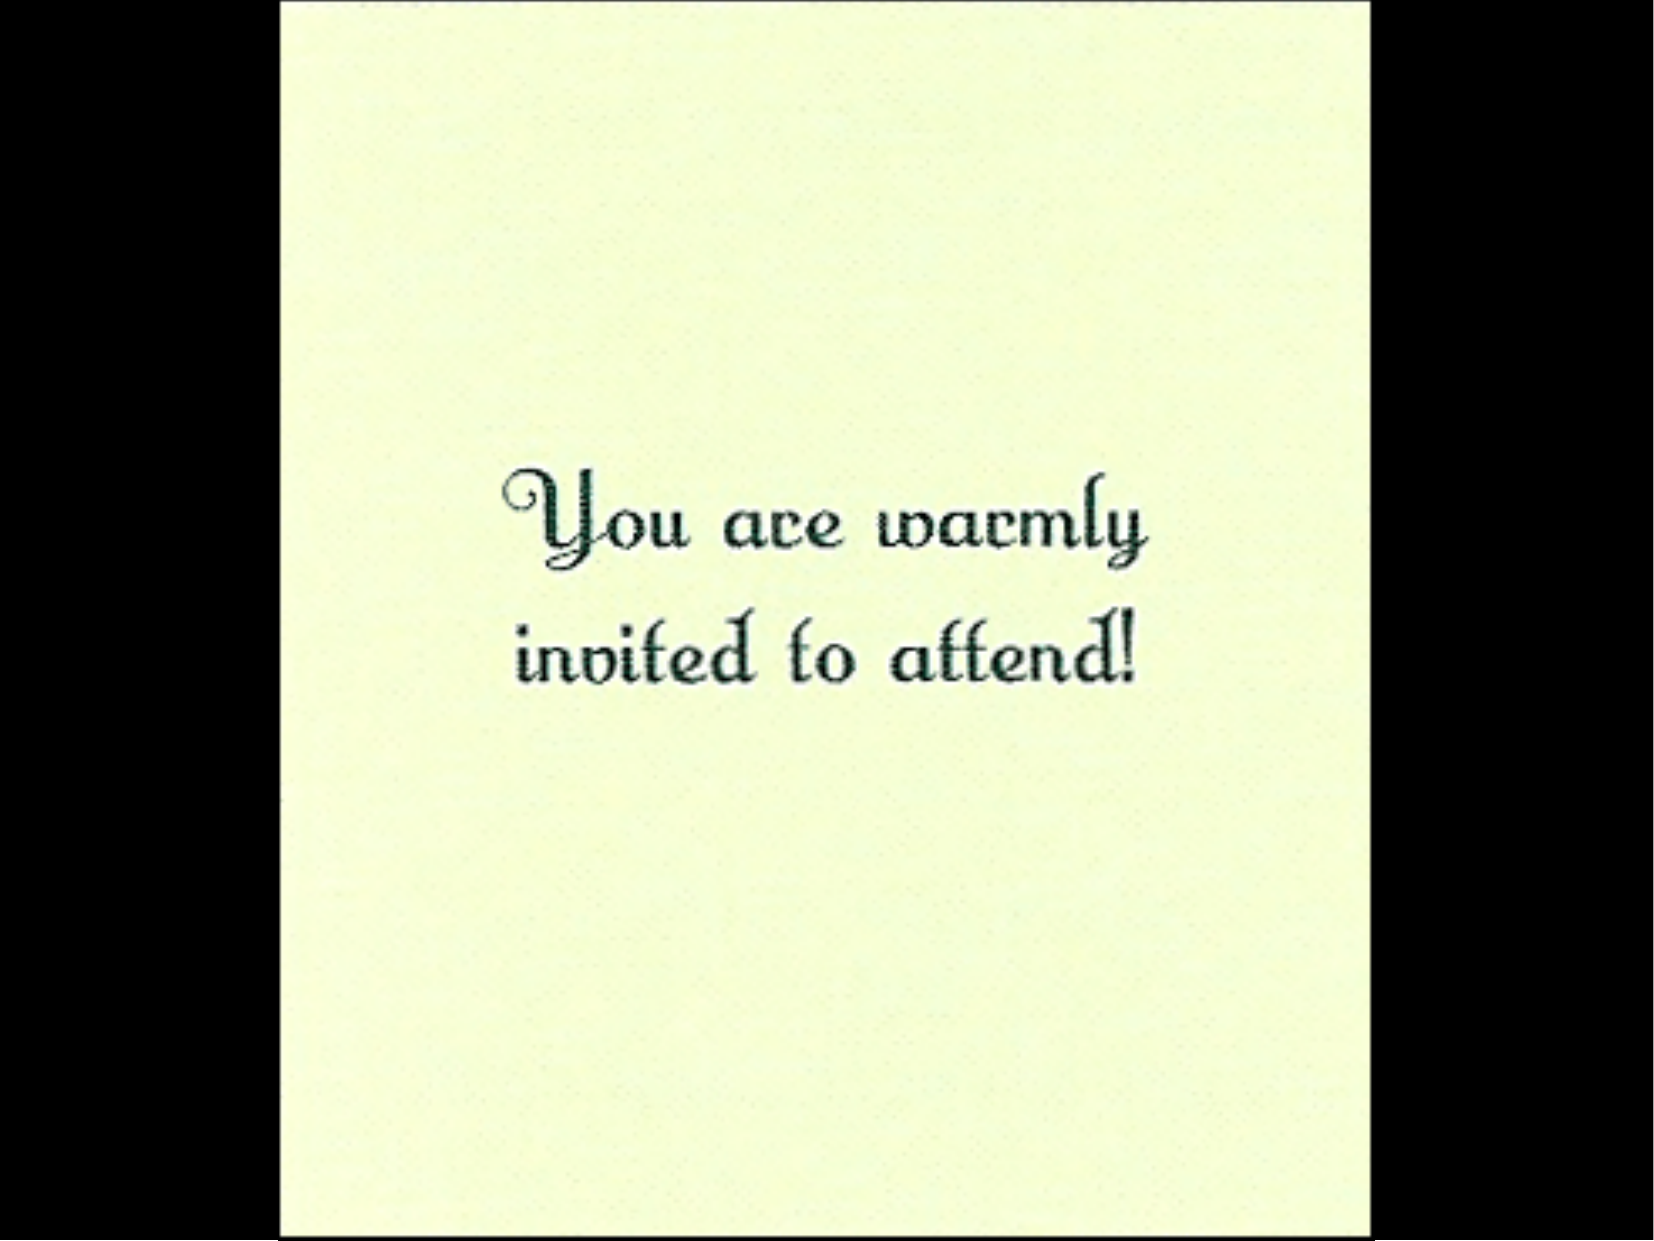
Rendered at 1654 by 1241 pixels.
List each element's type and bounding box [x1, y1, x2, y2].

picture [278, 0, 1375, 1241]
